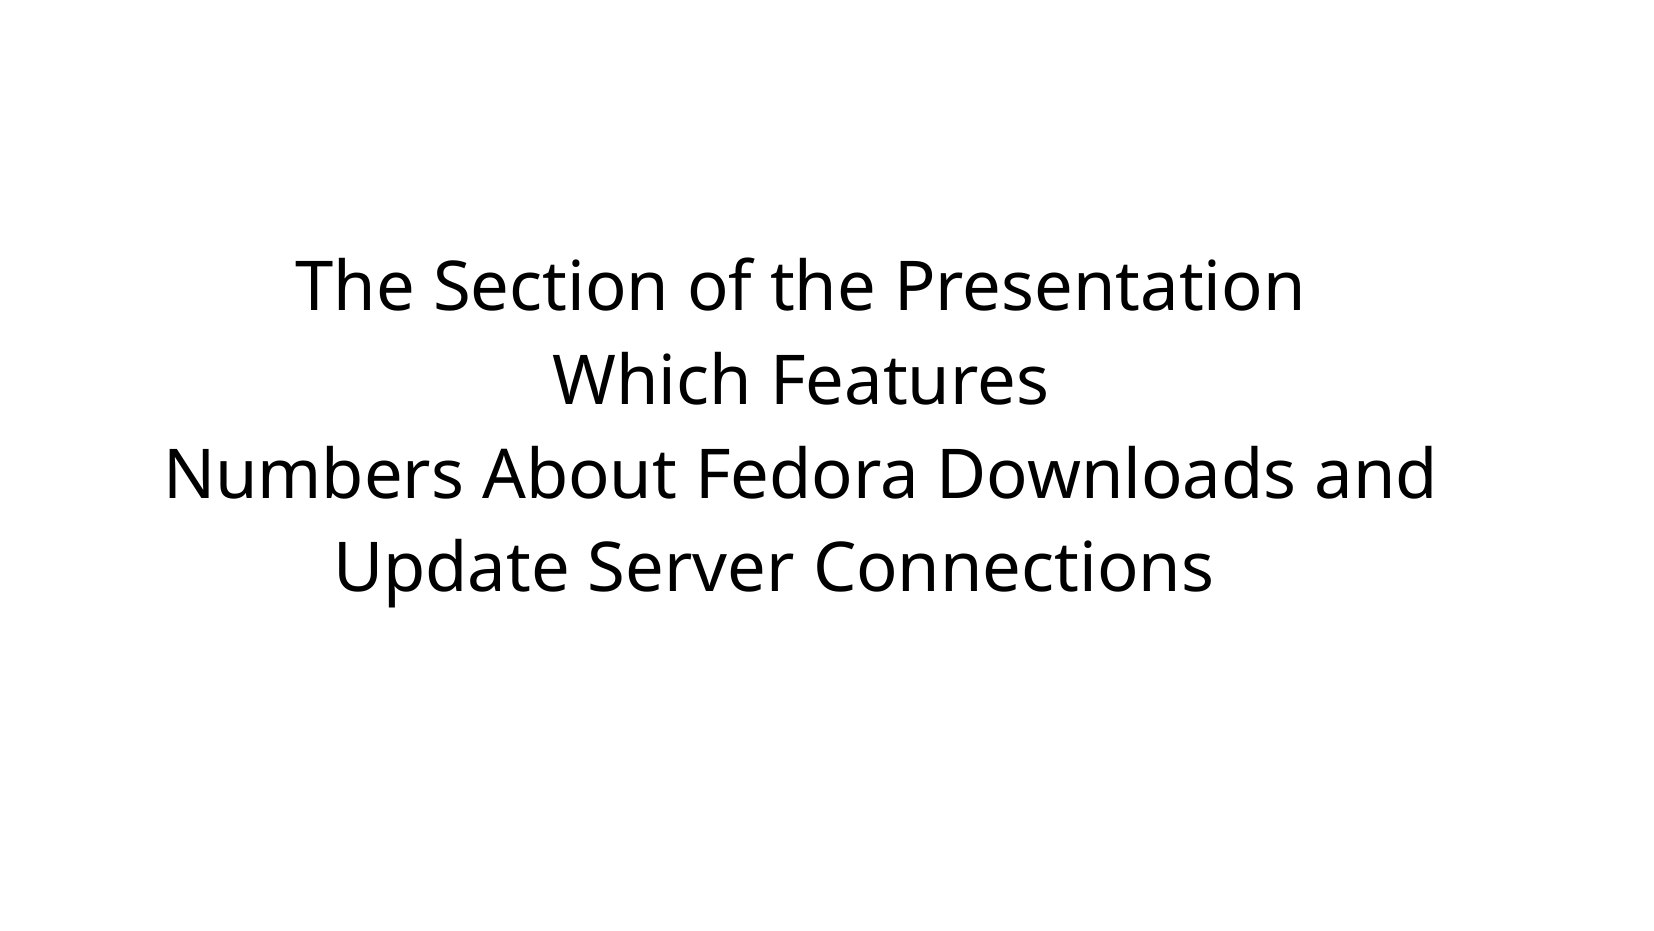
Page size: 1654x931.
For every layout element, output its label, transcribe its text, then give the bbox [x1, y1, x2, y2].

title The Section of the Presentation Which Features Numbers About Fedora Downloads and Update Server Connections [56, 249, 1546, 600]
